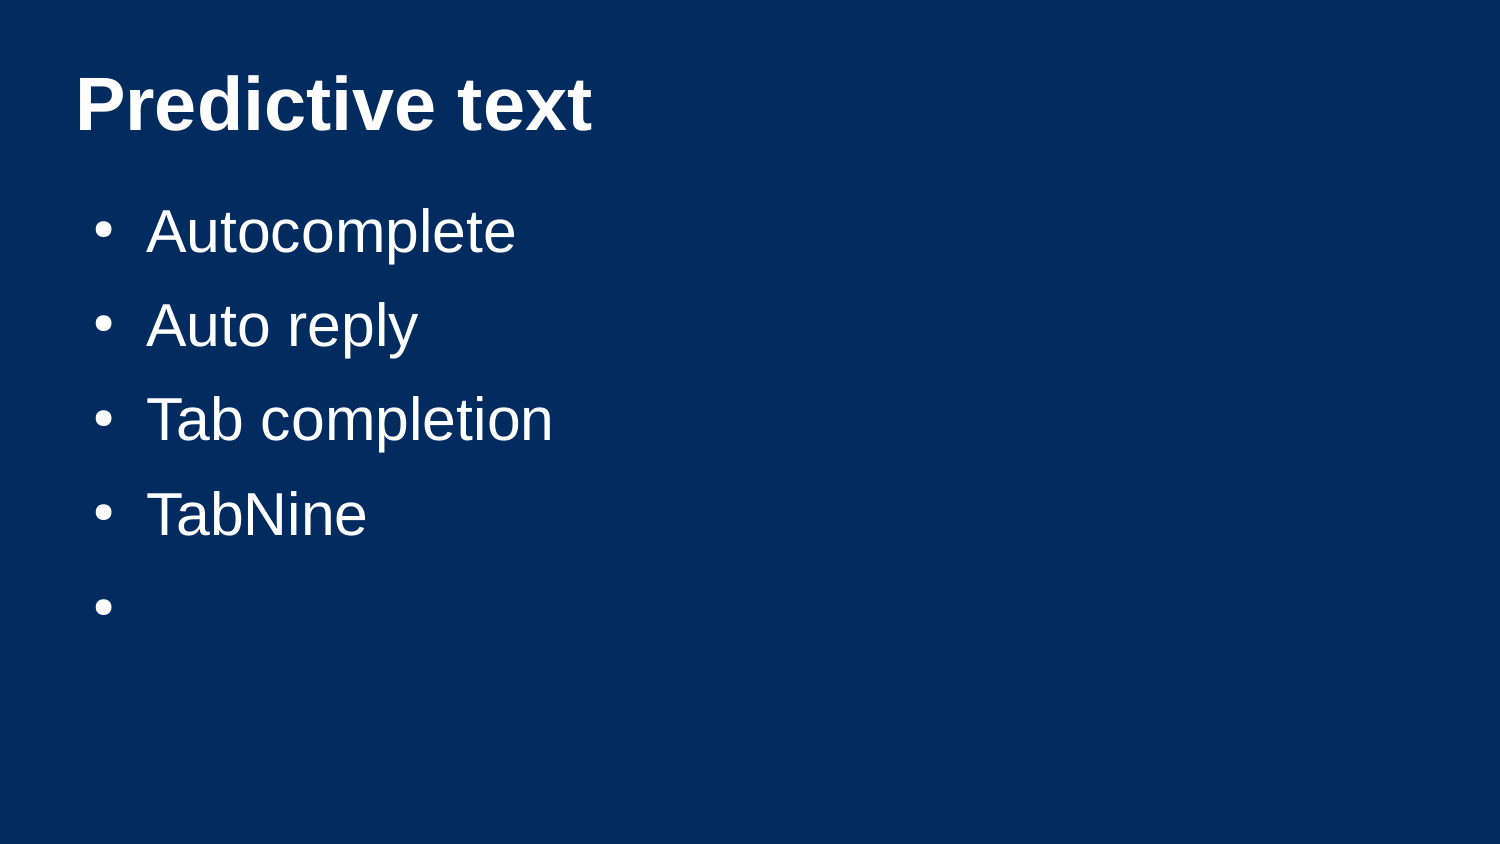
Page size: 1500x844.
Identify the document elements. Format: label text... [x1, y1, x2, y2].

title Predictive text [74, 33, 1425, 175]
list Autocomplete Auto reply Tab completion TabNine [75, 197, 1426, 796]
